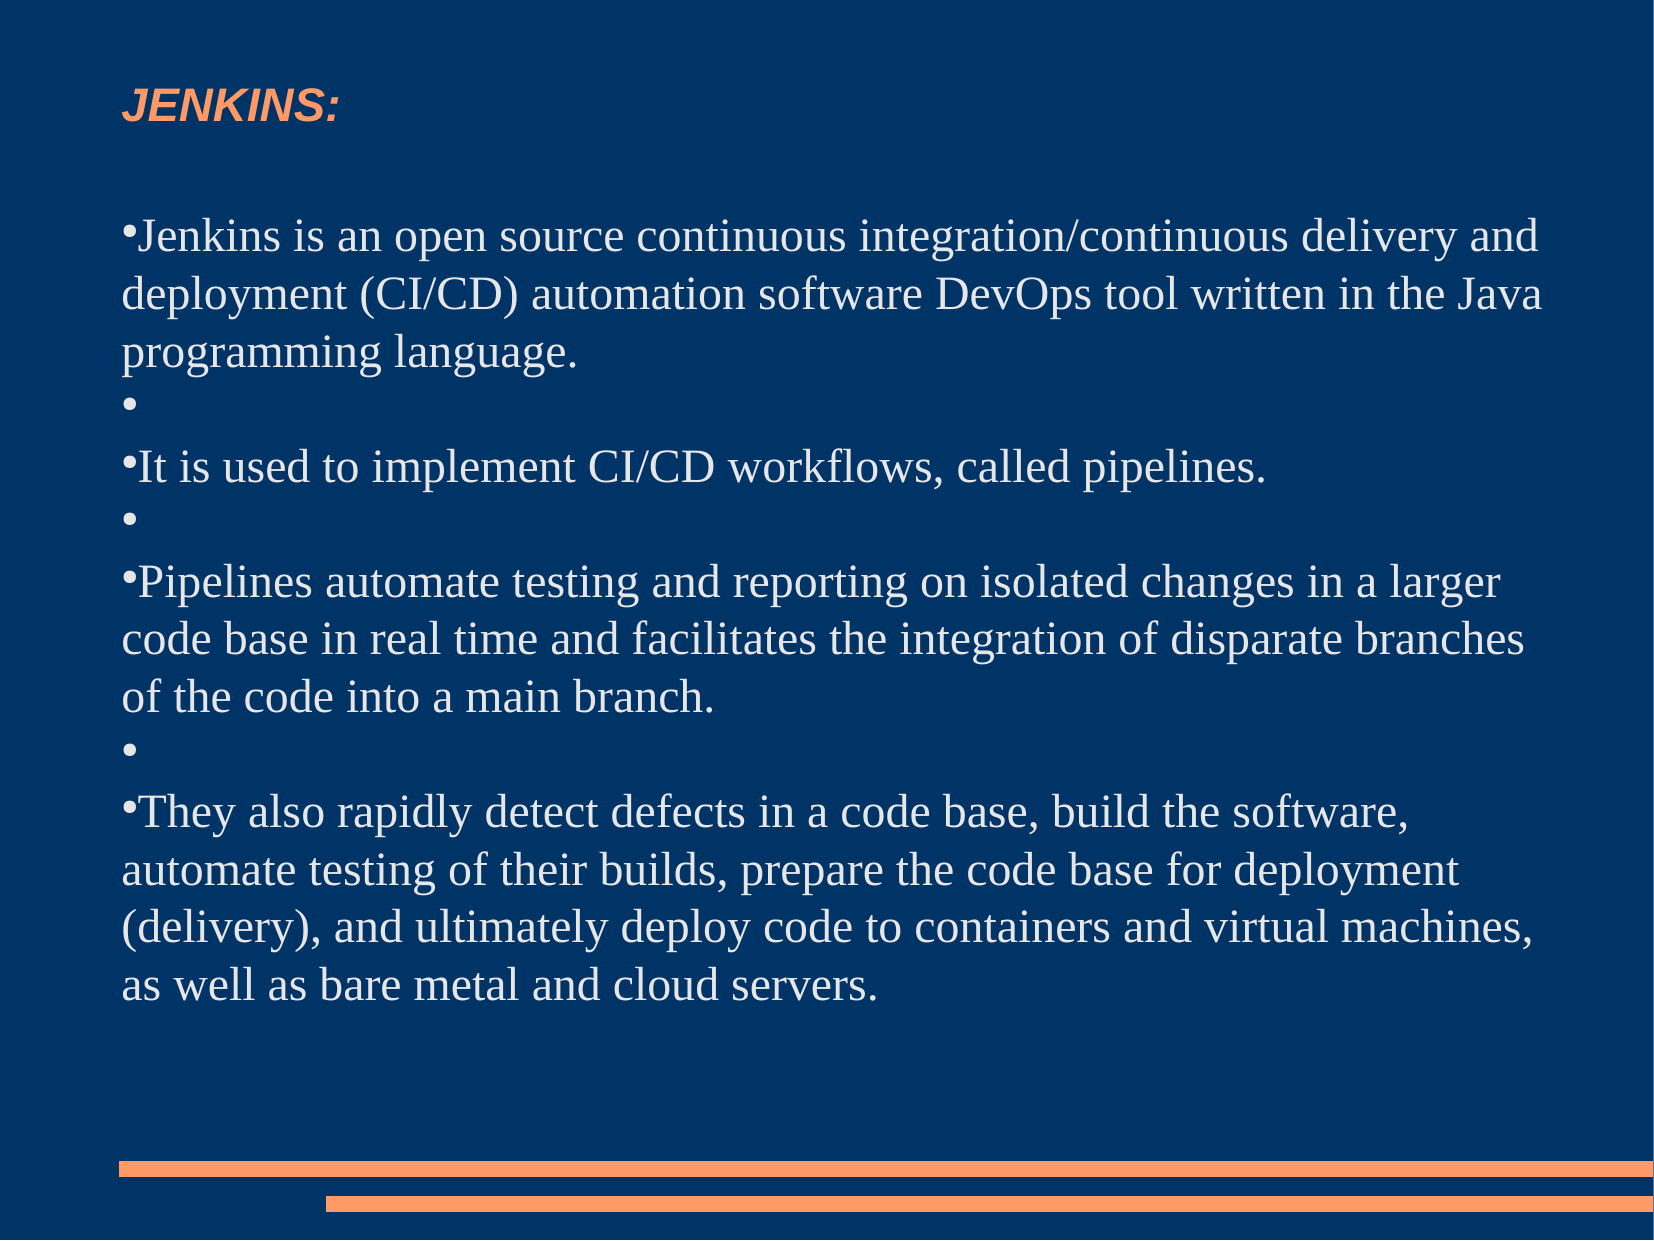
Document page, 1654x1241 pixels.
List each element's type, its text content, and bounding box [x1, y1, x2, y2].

list Jenkins is an open source continuous integration/continuous delivery and deployment (CI/CD) automation software DevOps tool written in the Java programming language. It is used to implement CI/CD workflows, called pipelines. Pipelines automate testing and reporting on isolated changes in a larger code base in real time and facilitates the integration of disparate branches of the code into a main branch. They also rapidly detect defects in a code base, build the software, automate testing of their builds, prepare the code base for deployment (delivery), and ultimately deploy code to containers and virtual machines, as well as bare metal and cloud servers. [121, 203, 1561, 1014]
title JENKINS: [121, 0, 1534, 203]
